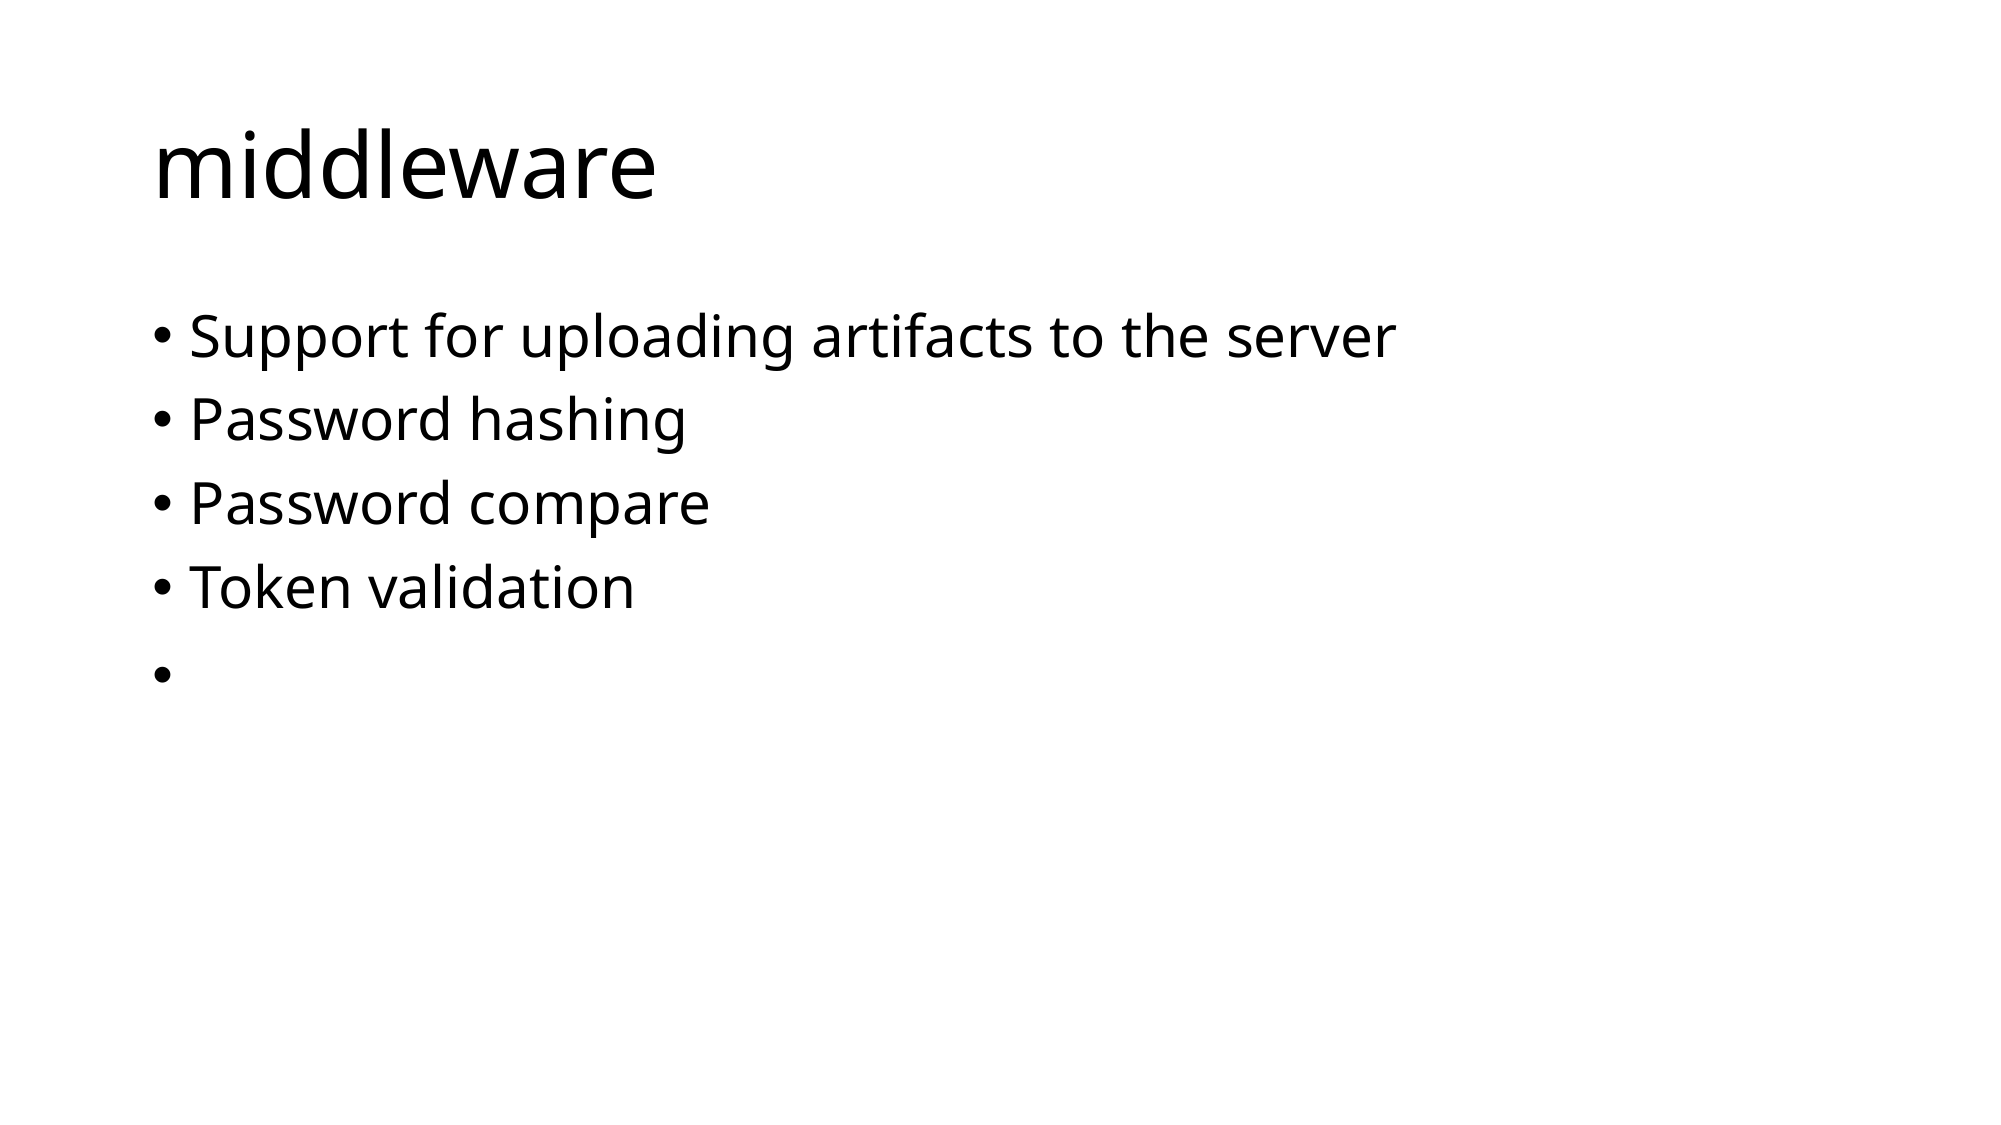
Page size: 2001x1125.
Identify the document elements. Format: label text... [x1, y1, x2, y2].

title middleware [137, 59, 1863, 278]
list Support for uploading artifacts to the server Password hashing Password compare Token validation [137, 299, 1863, 1014]
